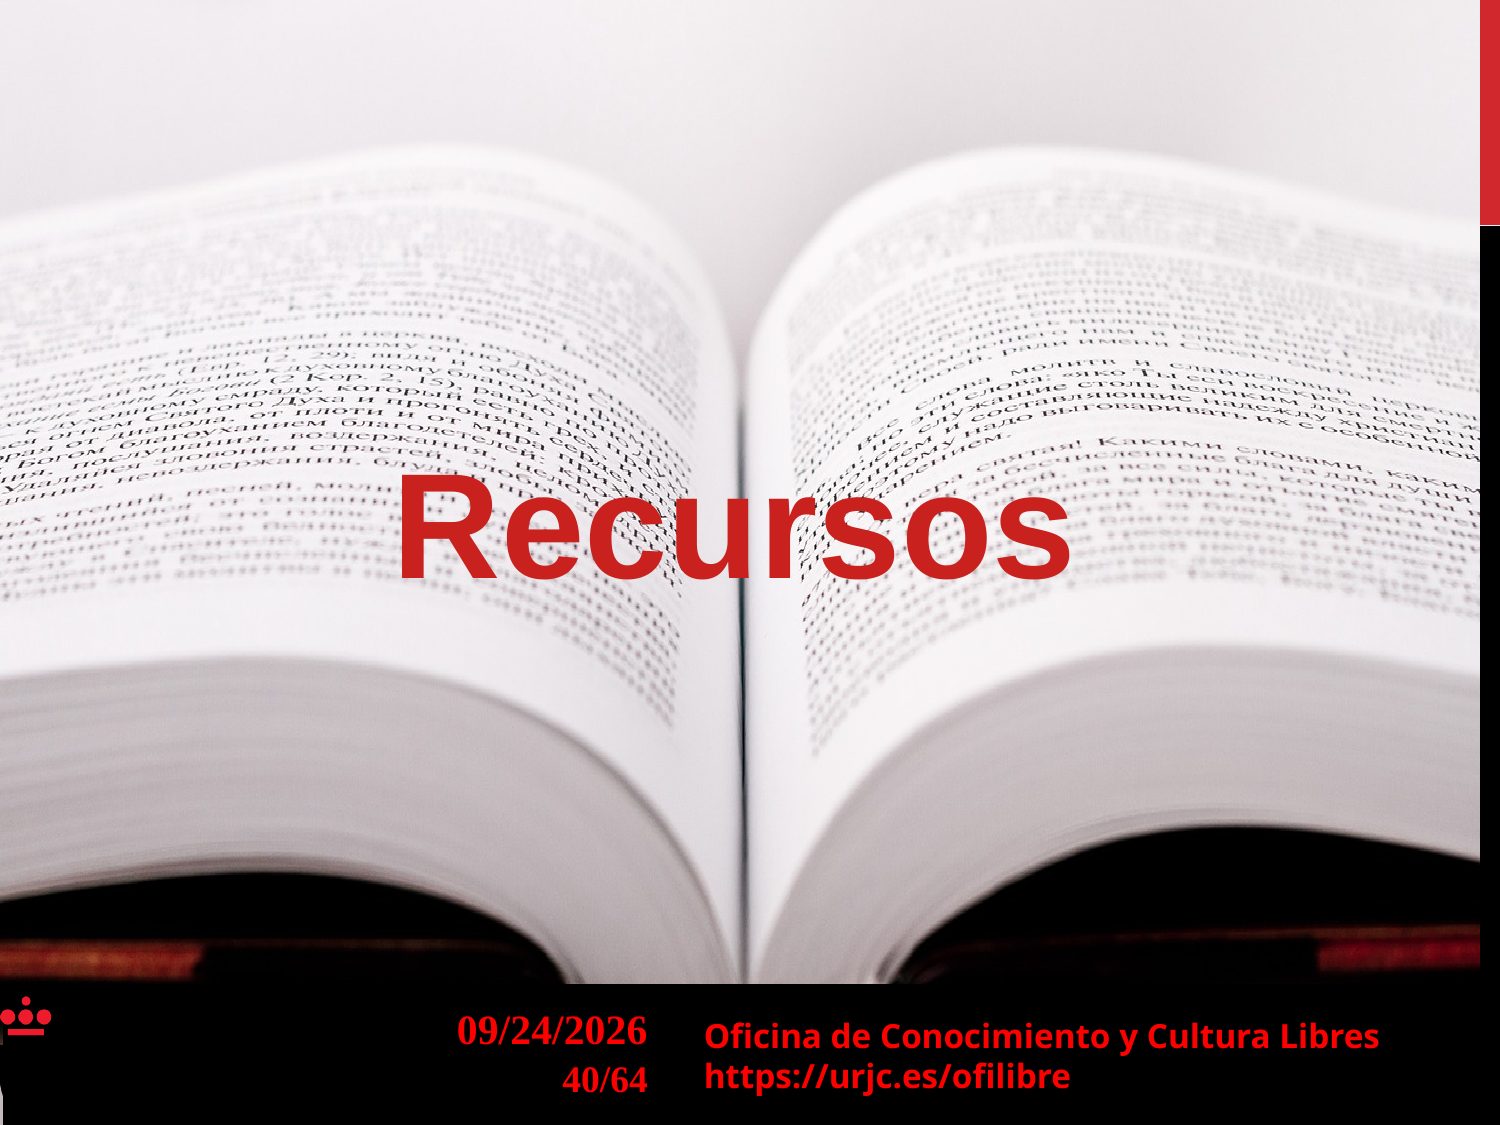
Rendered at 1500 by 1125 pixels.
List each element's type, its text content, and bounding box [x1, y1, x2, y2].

text_box Recursos [120, 435, 1351, 618]
picture [0, 0, 1500, 1014]
title [75, 285, 1425, 661]
